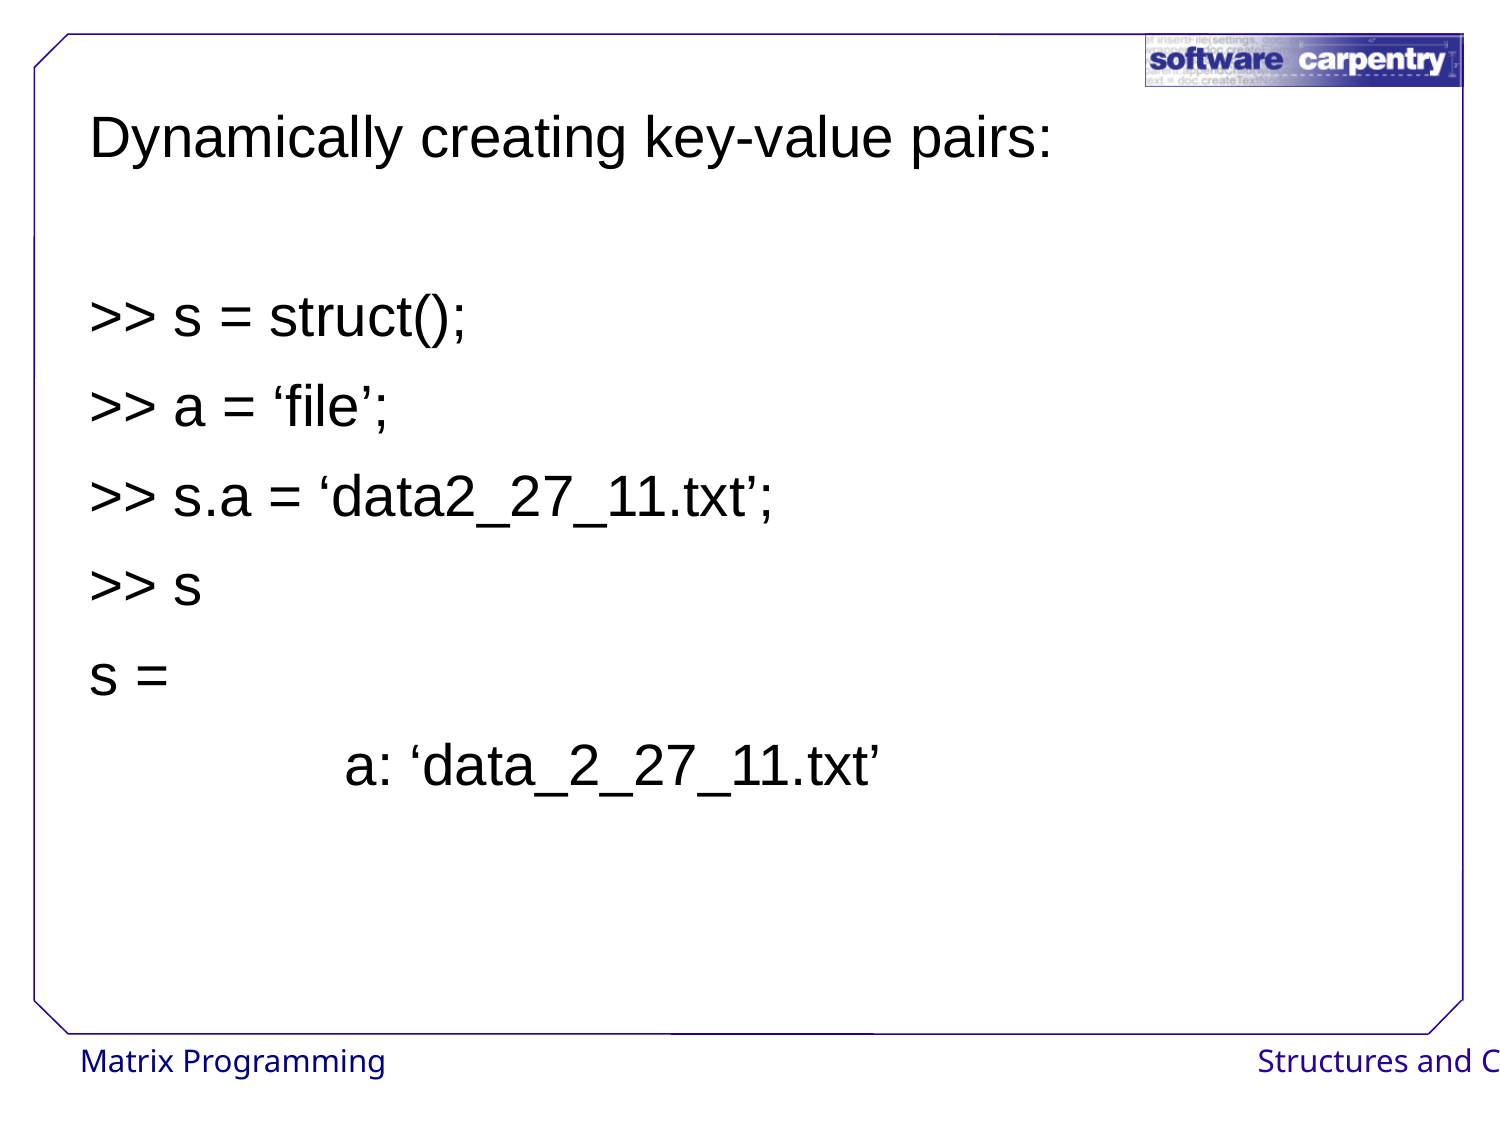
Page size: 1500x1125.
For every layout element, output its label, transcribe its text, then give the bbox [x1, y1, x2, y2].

picture [1145, 33, 1464, 87]
list Dynamically creating key-value pairs: >> s = struct(); >> a = ‘file’; >> s.a = ‘data2_27_11.txt’; >> s s = a: ‘data_2_27_11.txt’ [75, 99, 1425, 1013]
